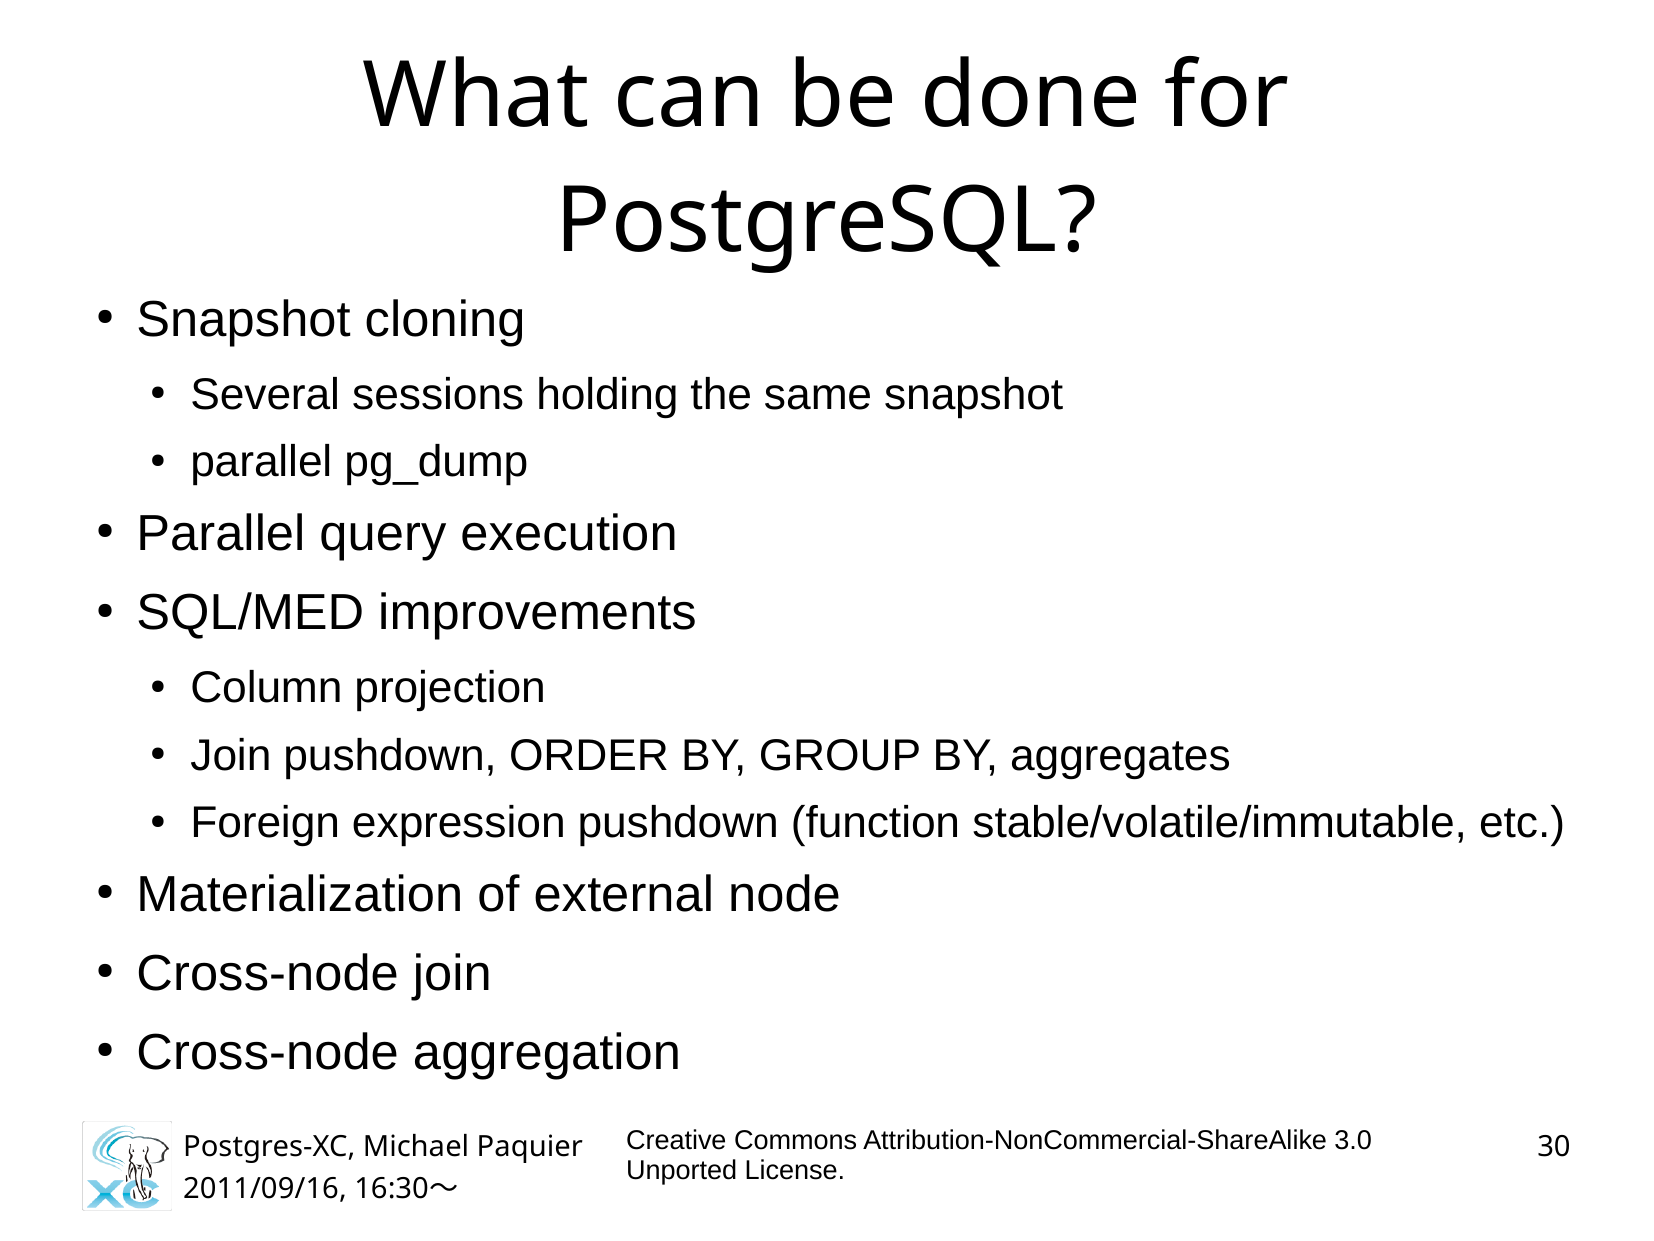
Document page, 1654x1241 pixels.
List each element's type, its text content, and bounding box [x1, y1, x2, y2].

list Snapshot cloning Several sessions holding the same snapshot parallel pg_dump Parallel query execution SQL/MED improvements Column projection Join pushdown, ORDER BY, GROUP BY, aggregates Foreign expression pushdown (function stable/volatile/immutable, etc.) Materialization of external node Cross-node join Cross-node aggregation [82, 290, 1571, 1109]
picture [82, 1121, 172, 1211]
title What can be done for PostgreSQL? [82, 41, 1571, 265]
